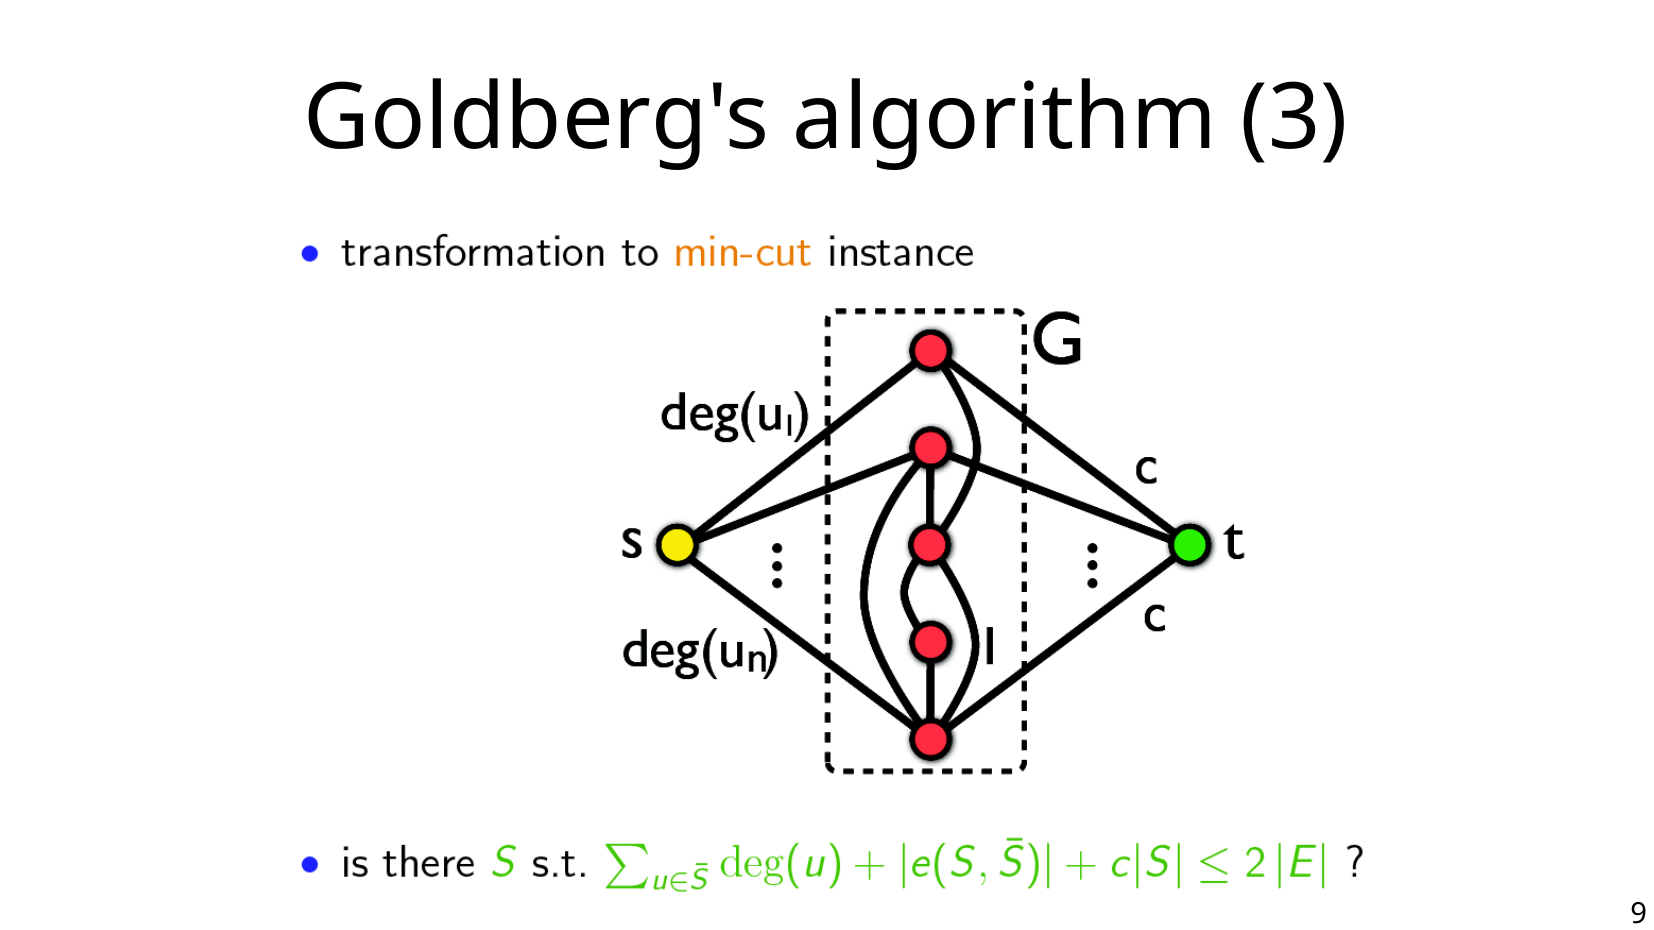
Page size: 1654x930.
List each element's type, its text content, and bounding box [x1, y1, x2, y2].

picture [254, 201, 1457, 916]
title Goldberg's algorithm (3) [82, 1, 1571, 225]
